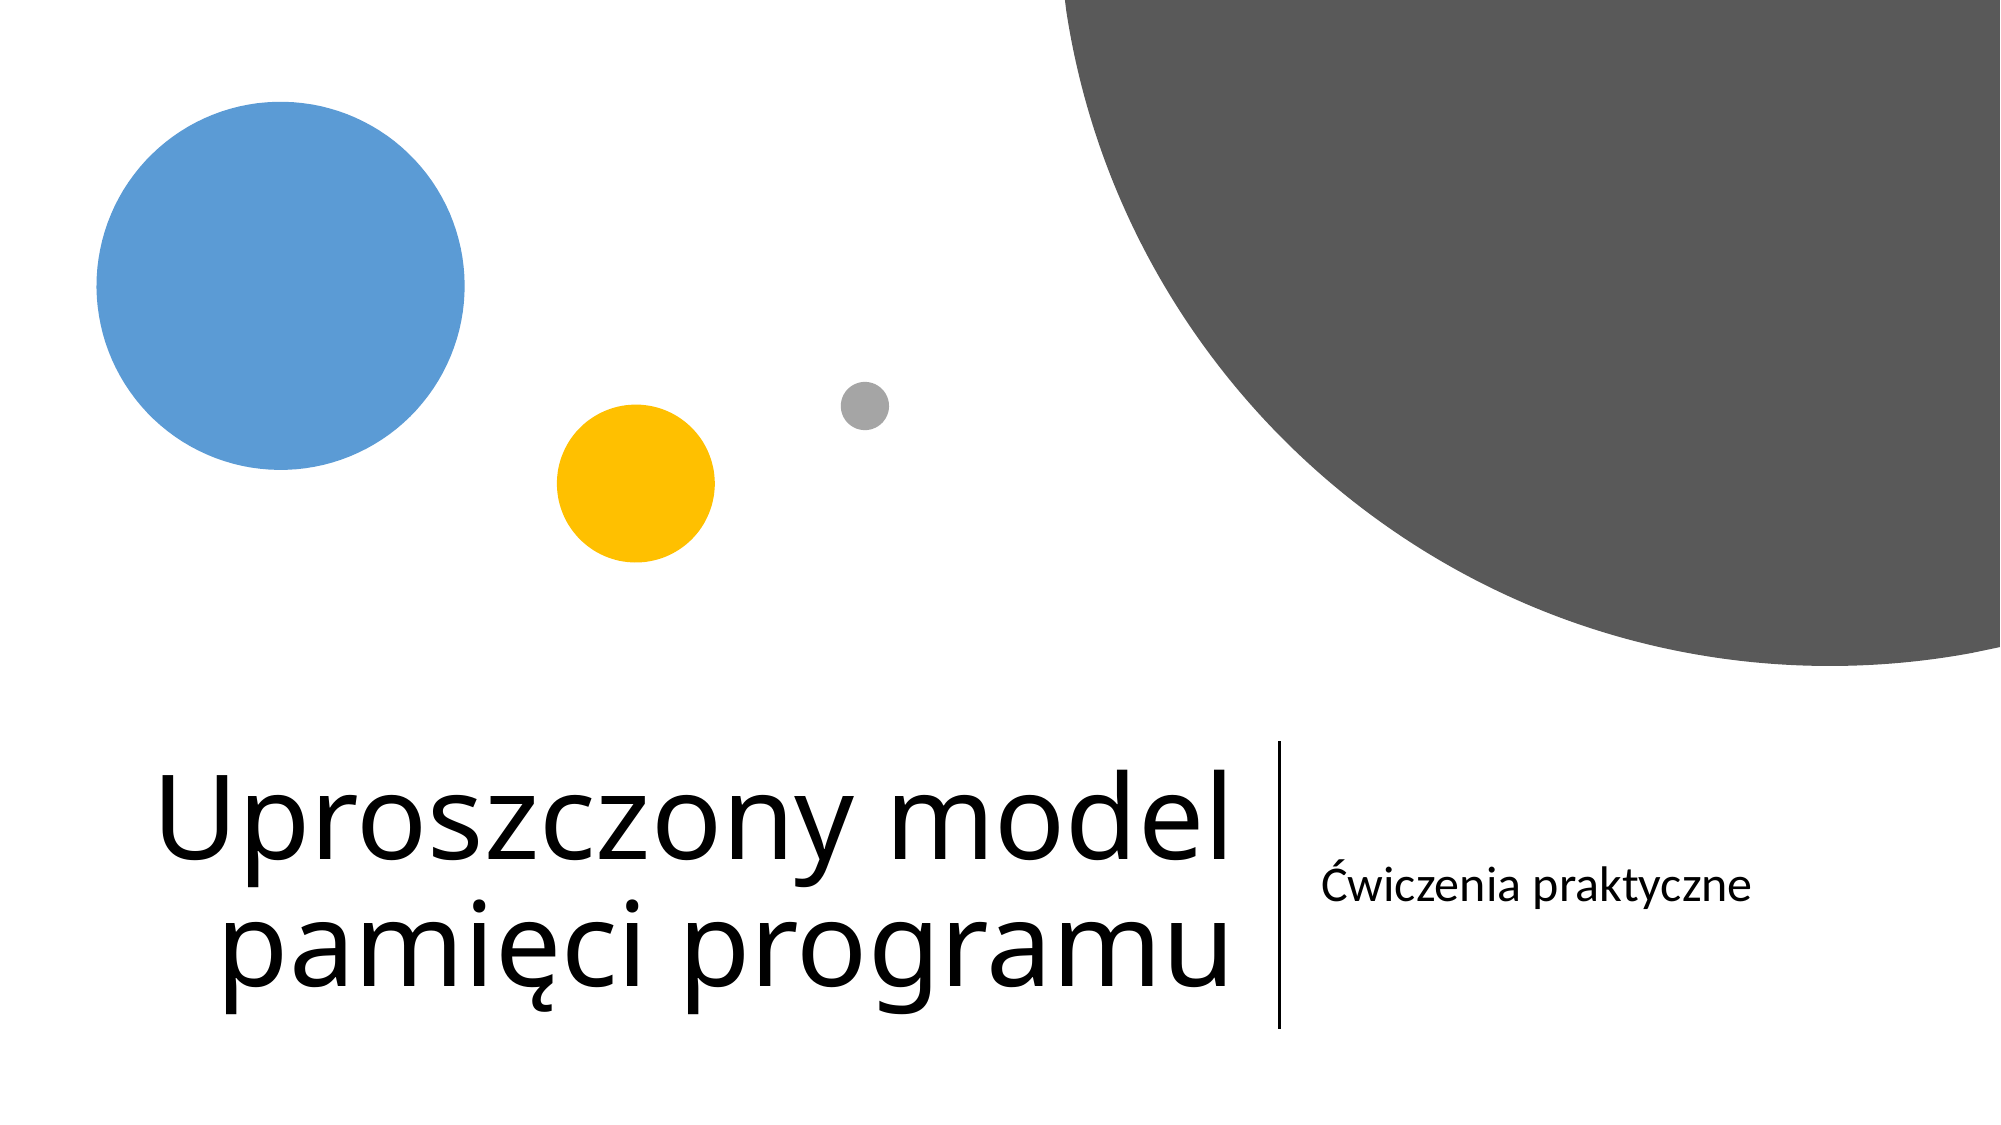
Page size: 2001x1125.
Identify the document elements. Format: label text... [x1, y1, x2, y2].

subtitle Ćwiczenia praktyczne [1306, 742, 1841, 1028]
title Uproszczony model pamięci programu [137, 742, 1254, 1028]
text_box [0, 0, 2000, 1125]
